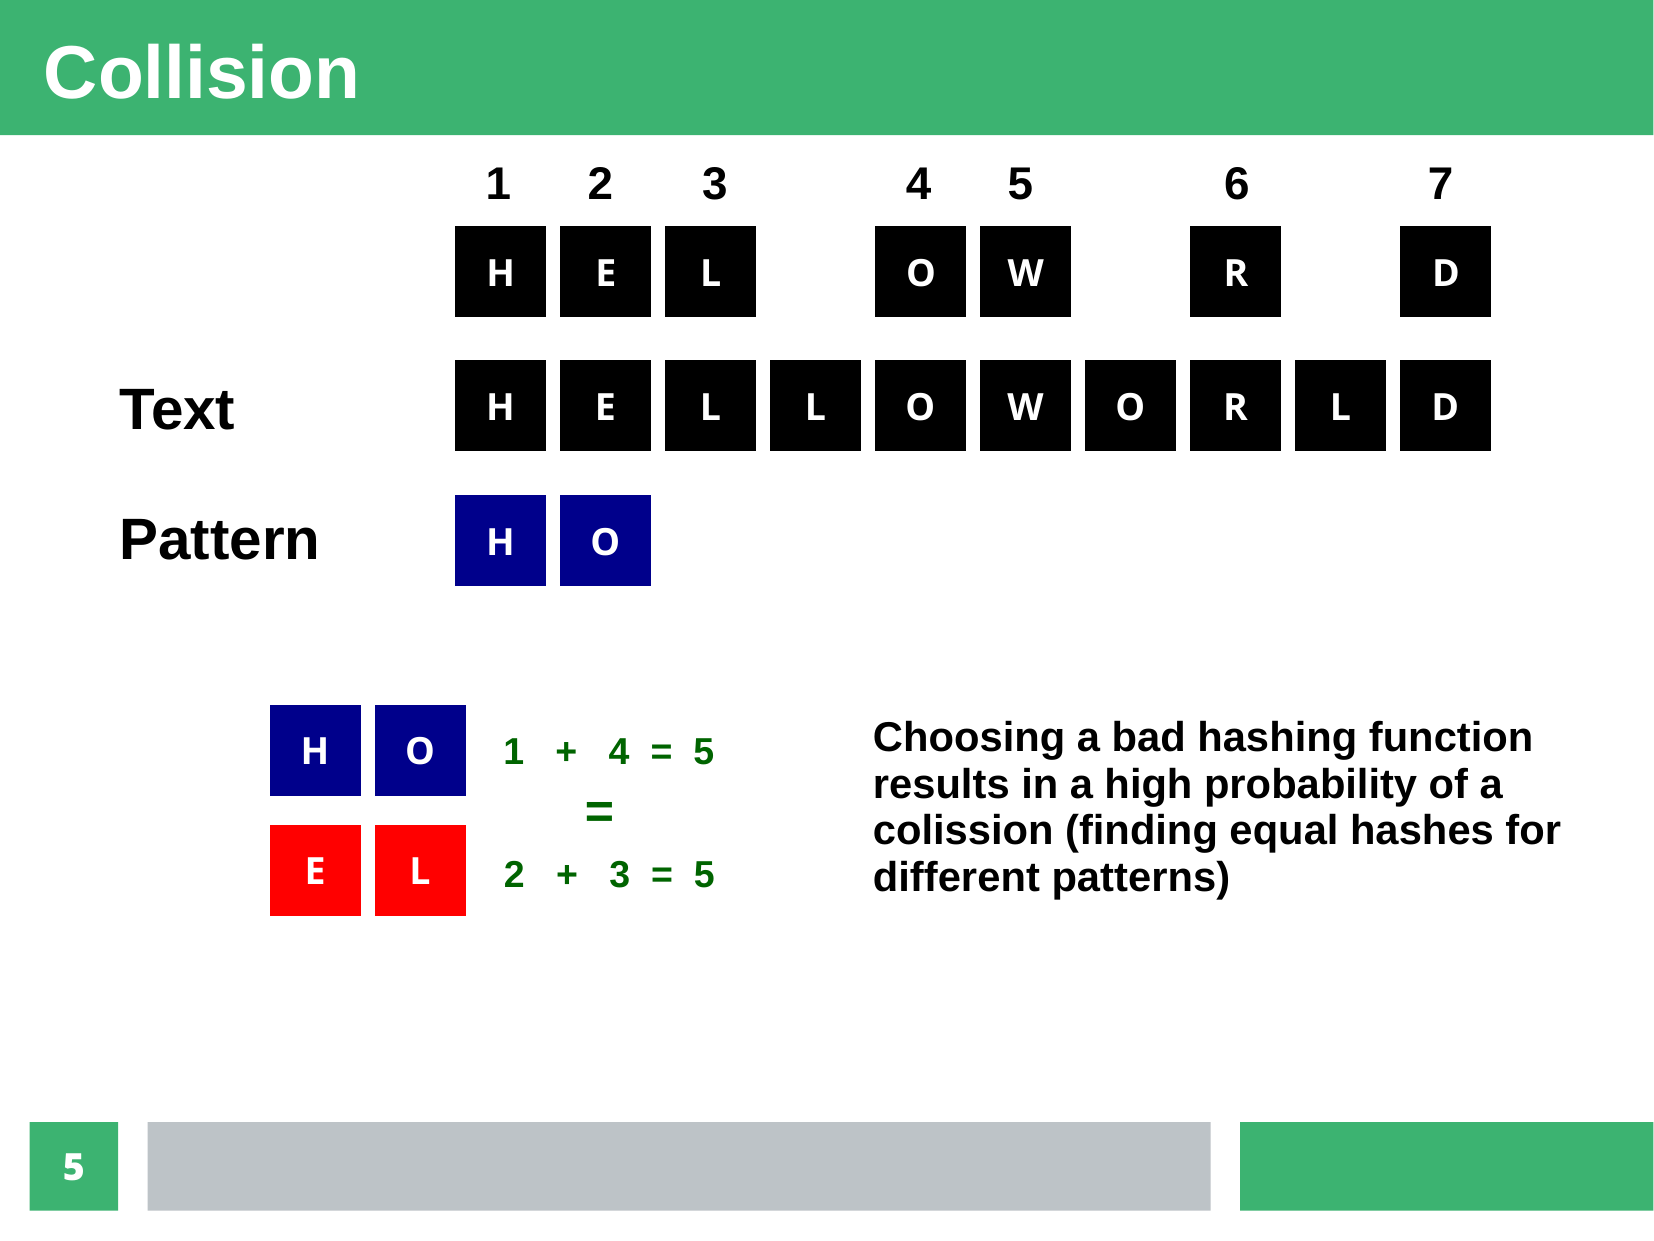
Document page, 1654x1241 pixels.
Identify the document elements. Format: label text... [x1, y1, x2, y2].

text_box D [1400, 360, 1491, 451]
text_box 1 2 3 4 5 6 7 [470, 150, 1491, 217]
text_box Text Pattern [105, 369, 361, 580]
text_box L [665, 226, 756, 317]
text_box O [560, 495, 651, 586]
text_box R [1190, 360, 1281, 451]
text_box Choosing a bad hashing function results in a high probability of a colission (finding equal hashes for different patterns) [858, 706, 1624, 978]
text_box L [770, 360, 861, 451]
text_box E [270, 825, 361, 916]
text_box D [1400, 226, 1491, 317]
text_box O [875, 226, 966, 317]
text_box R [1190, 226, 1281, 317]
text_box E [560, 360, 651, 451]
text_box W [980, 226, 1071, 317]
text_box H [455, 495, 546, 586]
text_box H [455, 226, 546, 317]
title Collision [43, 24, 1653, 115]
text_box 1 + 4 = 5 [646, 723, 766, 823]
text_box O [375, 705, 466, 796]
text_box H [270, 705, 361, 796]
text_box L [665, 360, 756, 451]
text_box = [570, 664, 646, 847]
text_box E [560, 226, 651, 317]
text_box O [1085, 360, 1176, 451]
text_box W [980, 360, 1071, 451]
text_box 1 + 4 = 5 [488, 723, 570, 823]
text_box O [875, 360, 966, 451]
text_box L [1295, 360, 1386, 451]
text_box 2 + 3 = 5 [489, 846, 796, 946]
text_box H [455, 360, 546, 451]
text_box L [375, 825, 466, 916]
